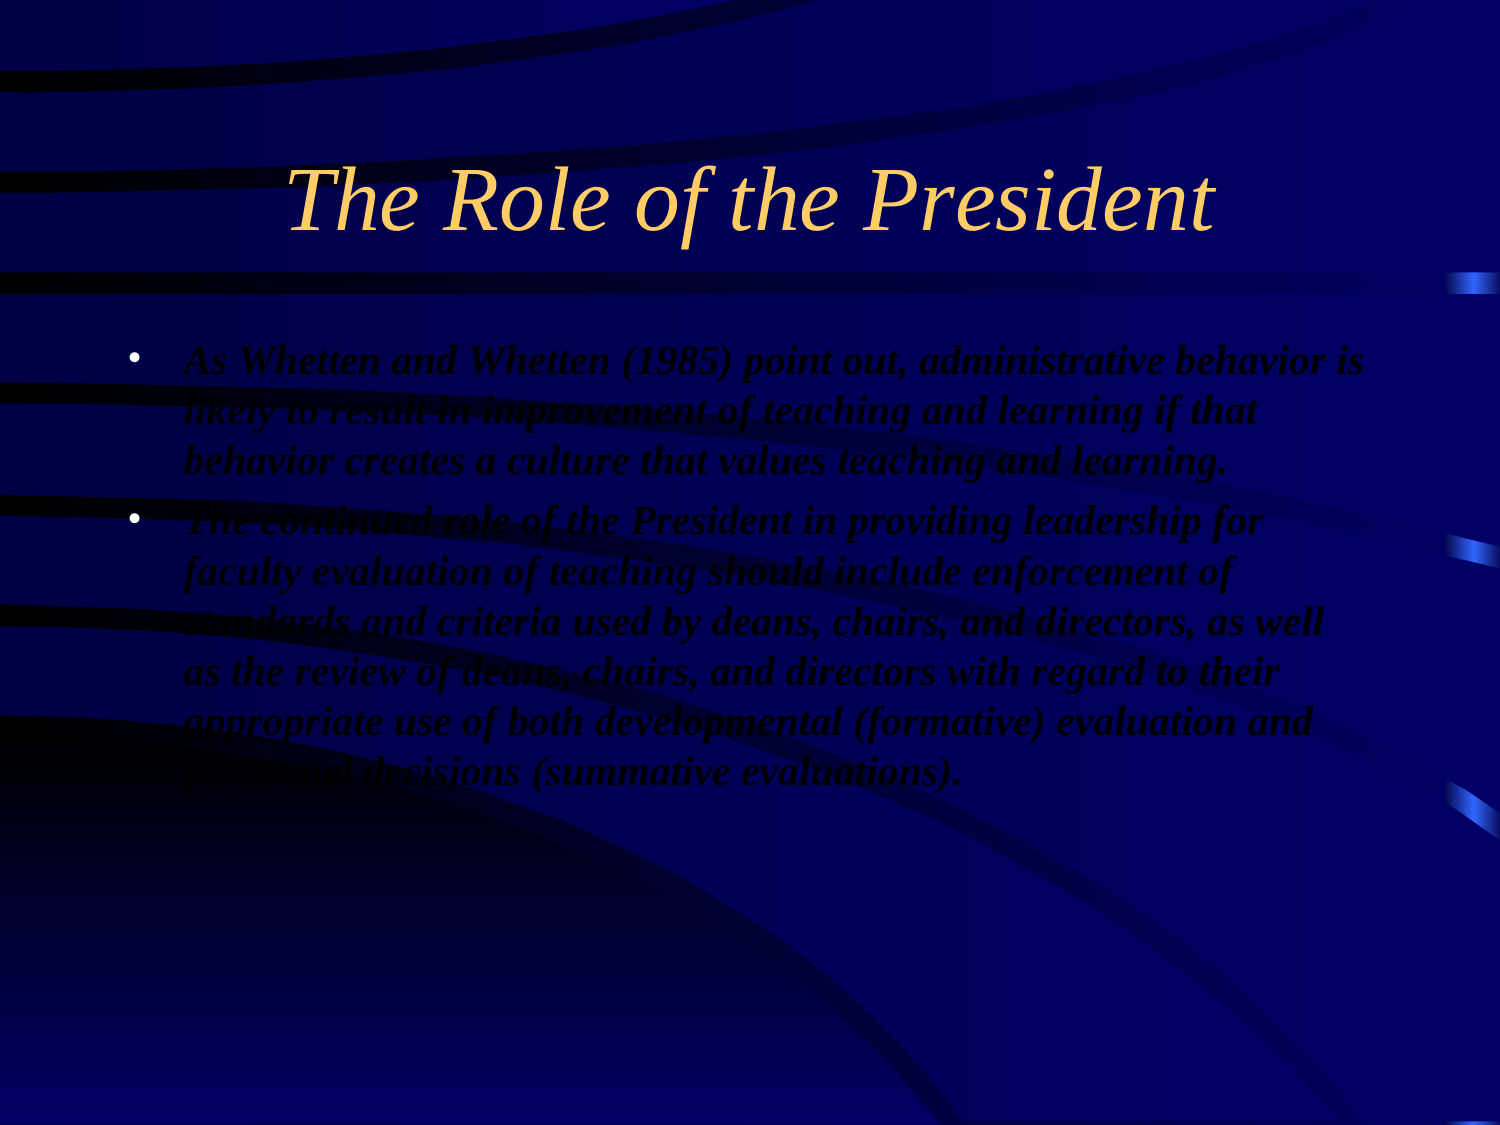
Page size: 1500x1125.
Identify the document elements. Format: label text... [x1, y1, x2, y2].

list As Whetten and Whetten (1985) point out, administrative behavior is likely to result in improvement of teaching and learning if that behavior creates a culture that values teaching and learning. The continued role of the President in providing leadership for faculty evaluation of teaching should include enforcement of standards and criteria used by deans, chairs, and directors, as well as the review of deans, chairs, and directors with regard to their appropriate use of both developmental (formative) evaluation and personnel decisions (summative evaluations). [112, 324, 1388, 1000]
title The Role of the President [112, 99, 1388, 288]
